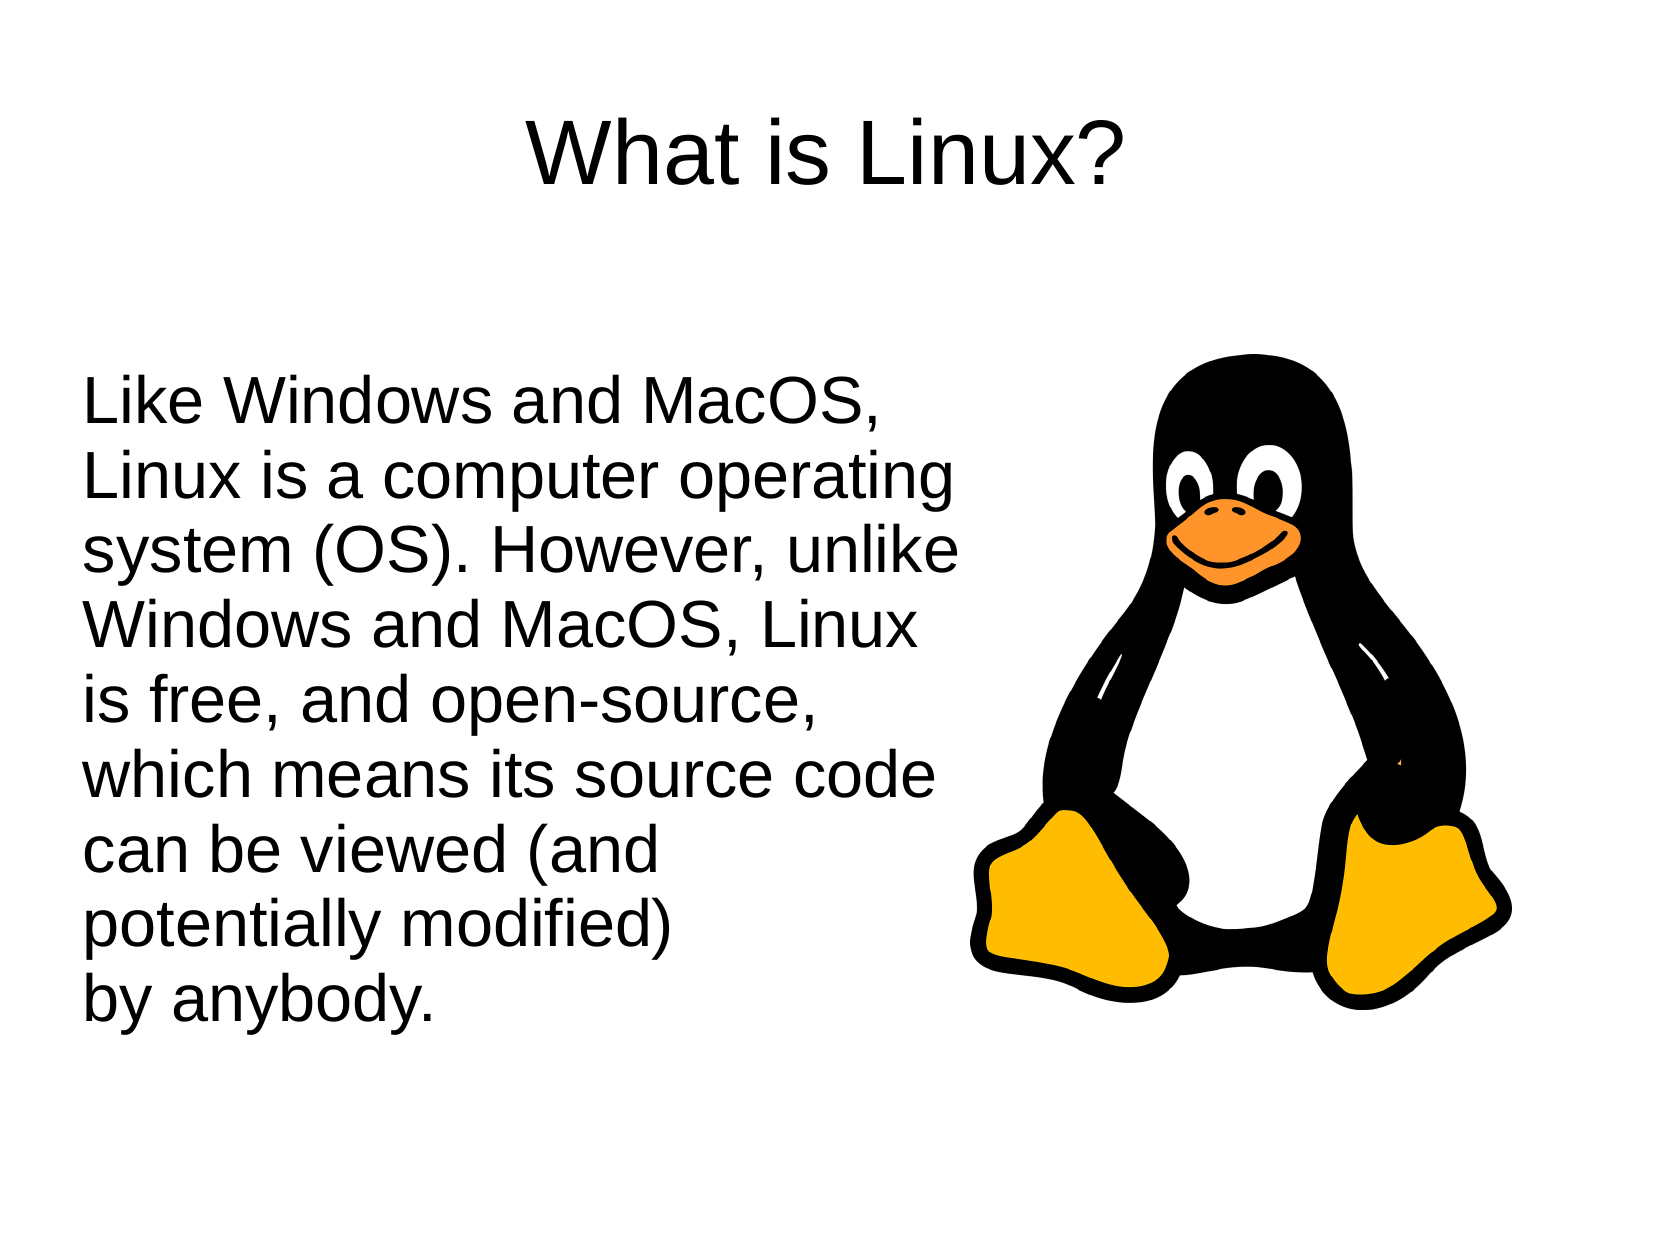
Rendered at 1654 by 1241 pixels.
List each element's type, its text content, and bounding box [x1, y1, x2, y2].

subtitle Like Windows and MacOS, Linux is a computer operating system (OS). However, unlike Windows and MacOS, Linux is free, and open-source, which means its source code can be viewed (and potentially modified) by anybody. [82, 290, 1571, 1109]
picture [970, 354, 1512, 1010]
title What is Linux? [82, 49, 1571, 257]
